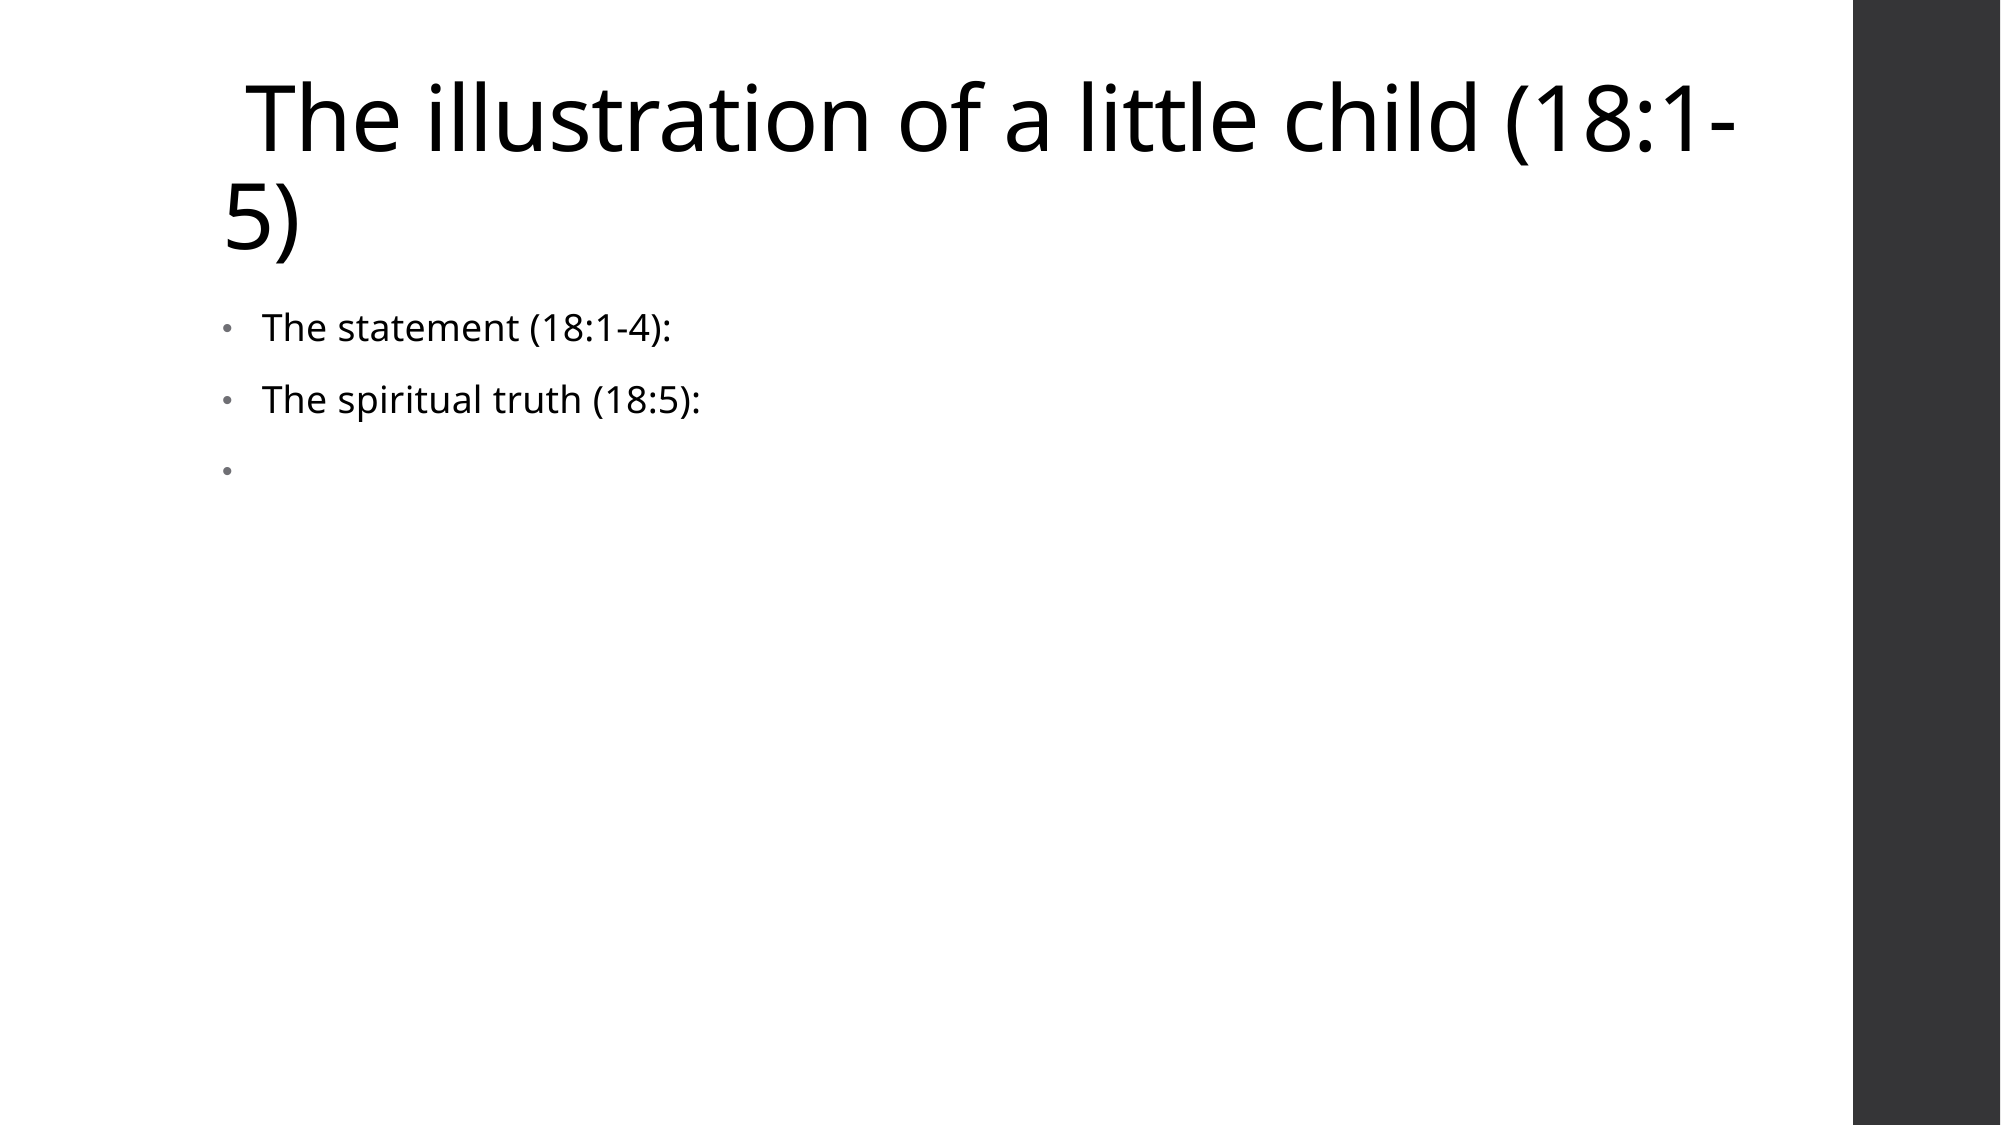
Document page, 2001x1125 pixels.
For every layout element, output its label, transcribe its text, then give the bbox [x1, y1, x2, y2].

list The statement (18:1-4): The spiritual truth (18:5): [206, 299, 1617, 1014]
title The illustration of a little child (18:1-5) [206, 60, 1797, 278]
